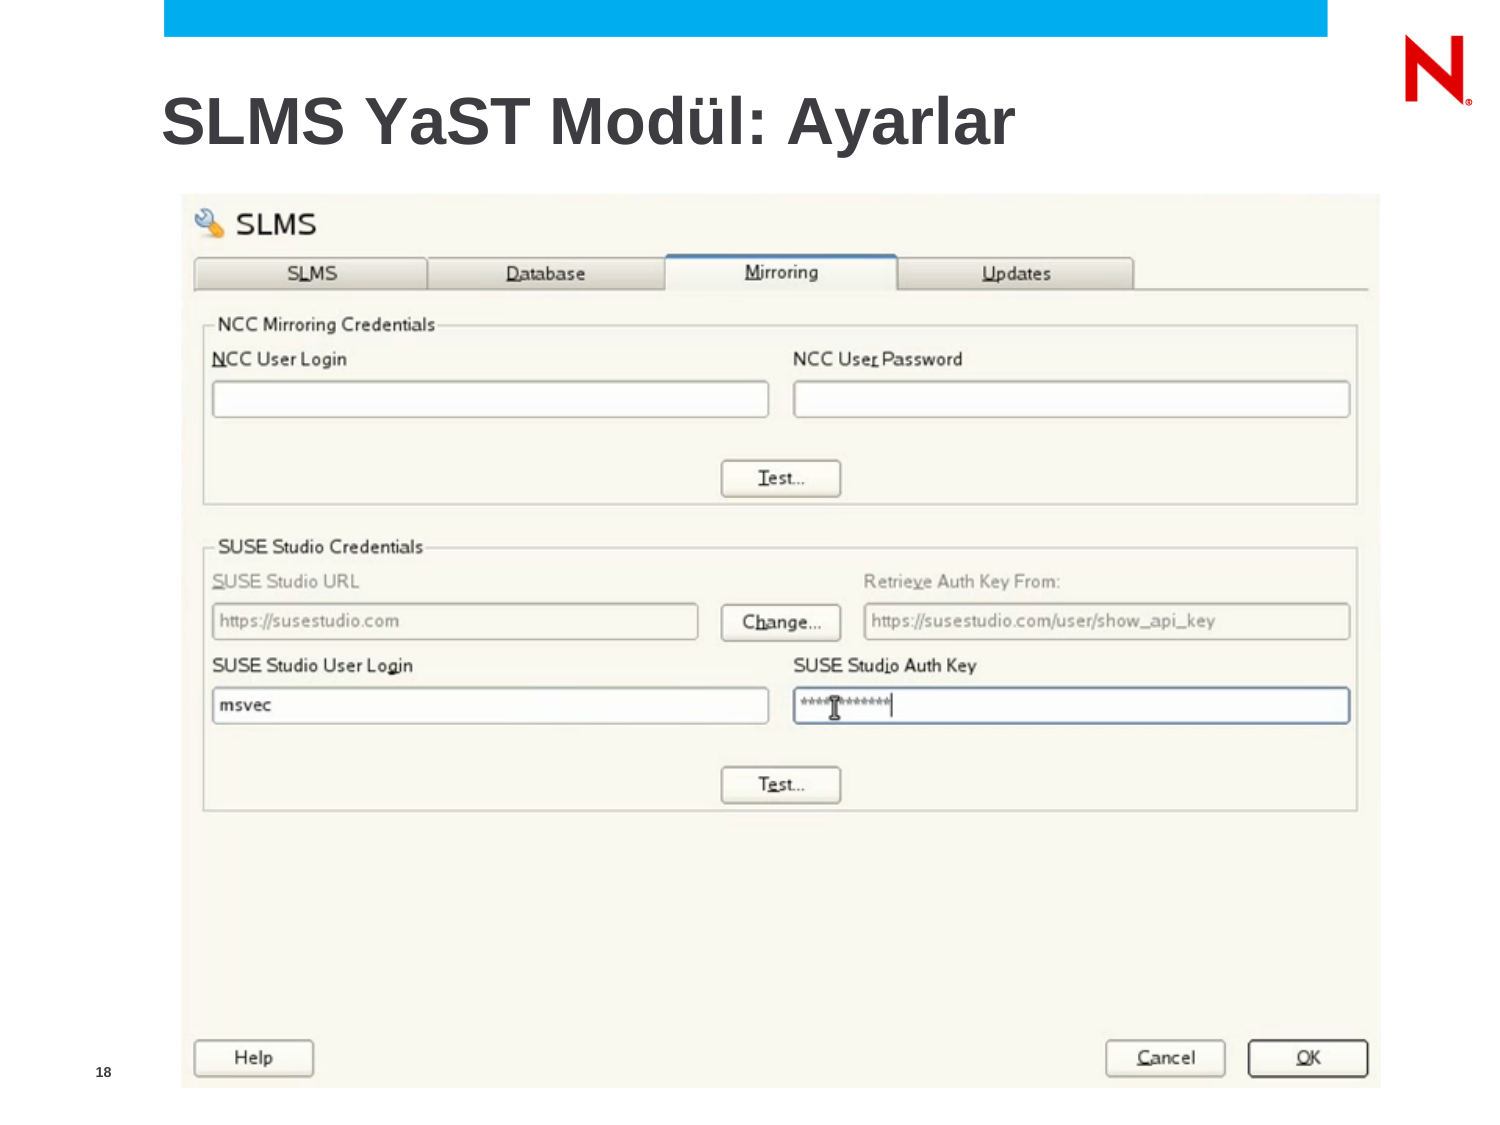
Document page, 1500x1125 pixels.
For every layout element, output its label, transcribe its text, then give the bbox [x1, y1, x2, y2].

picture [1403, 32, 1473, 107]
picture [181, 193, 1381, 1088]
title SLMS YaST Modül: Ayarlar [161, 41, 1383, 205]
